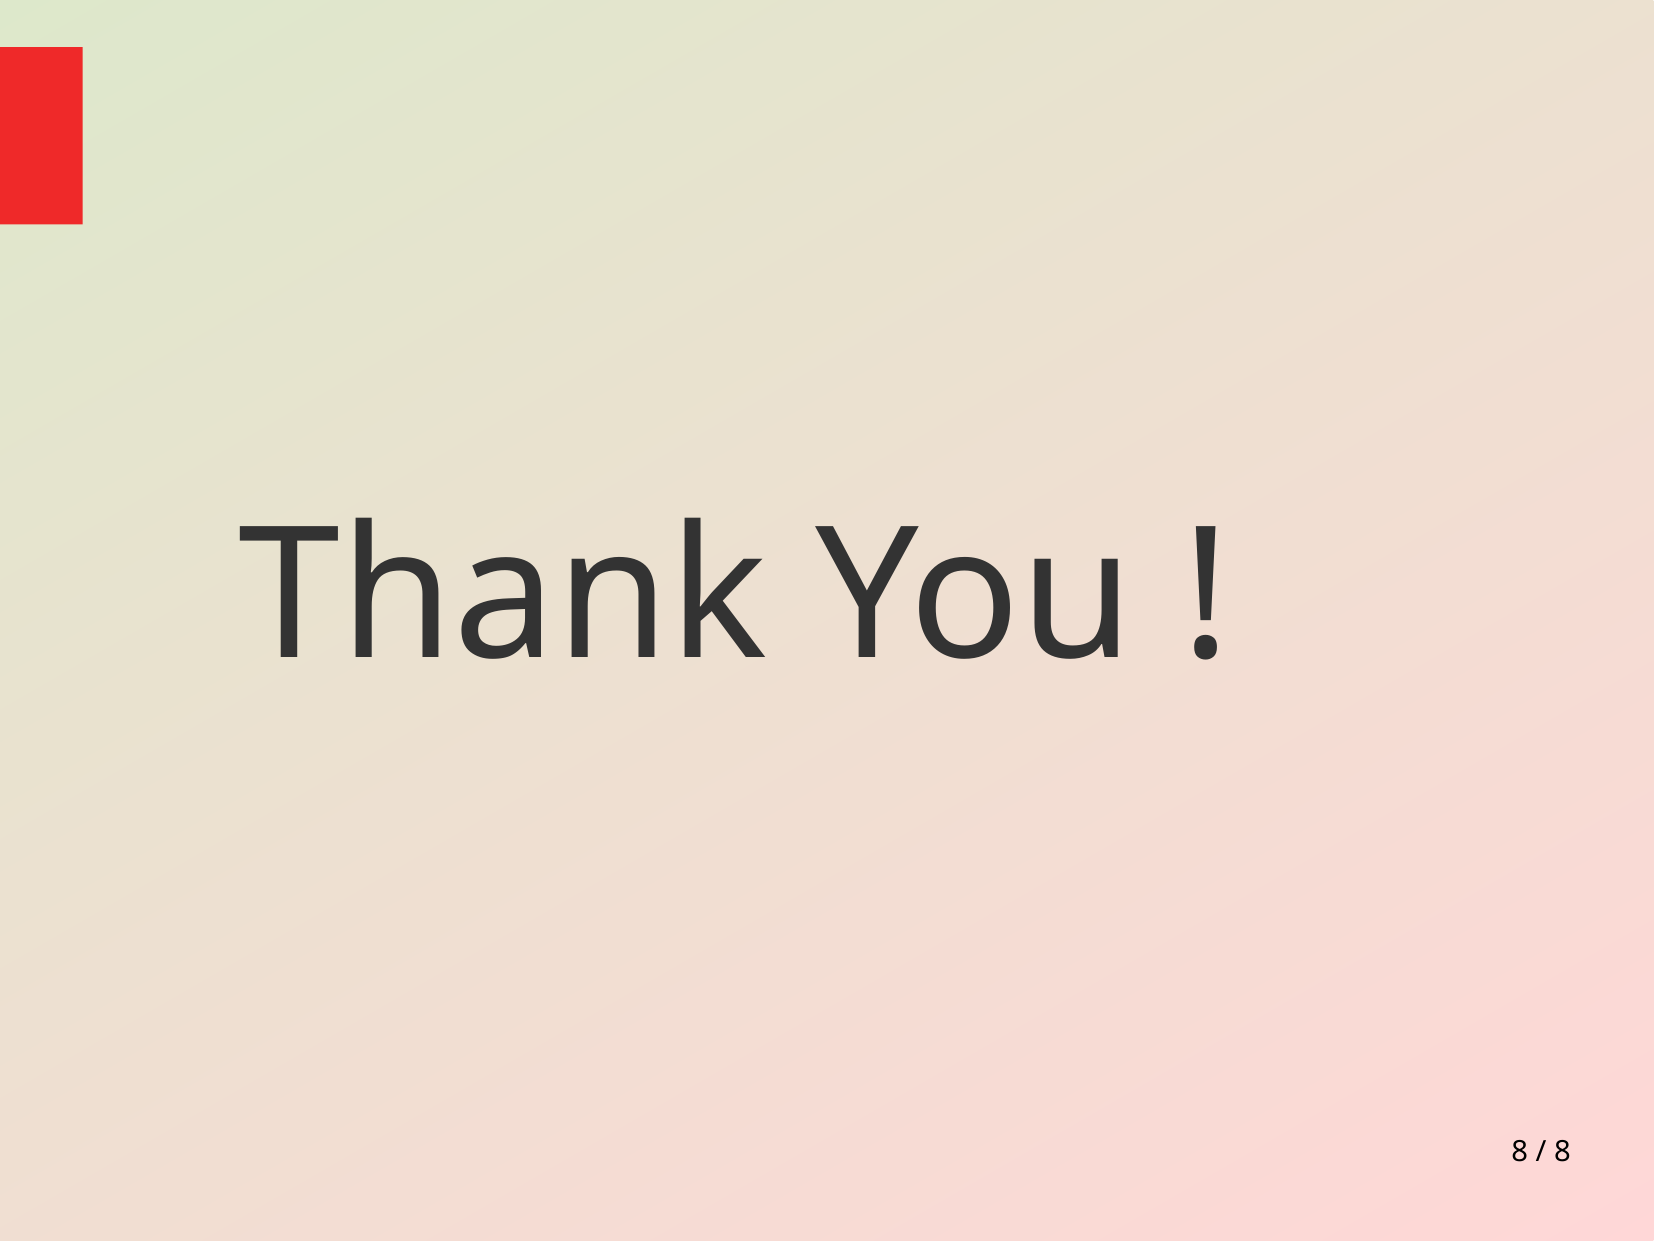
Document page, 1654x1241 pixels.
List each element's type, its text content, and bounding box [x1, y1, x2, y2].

list Thank You ! [155, 461, 1573, 1181]
